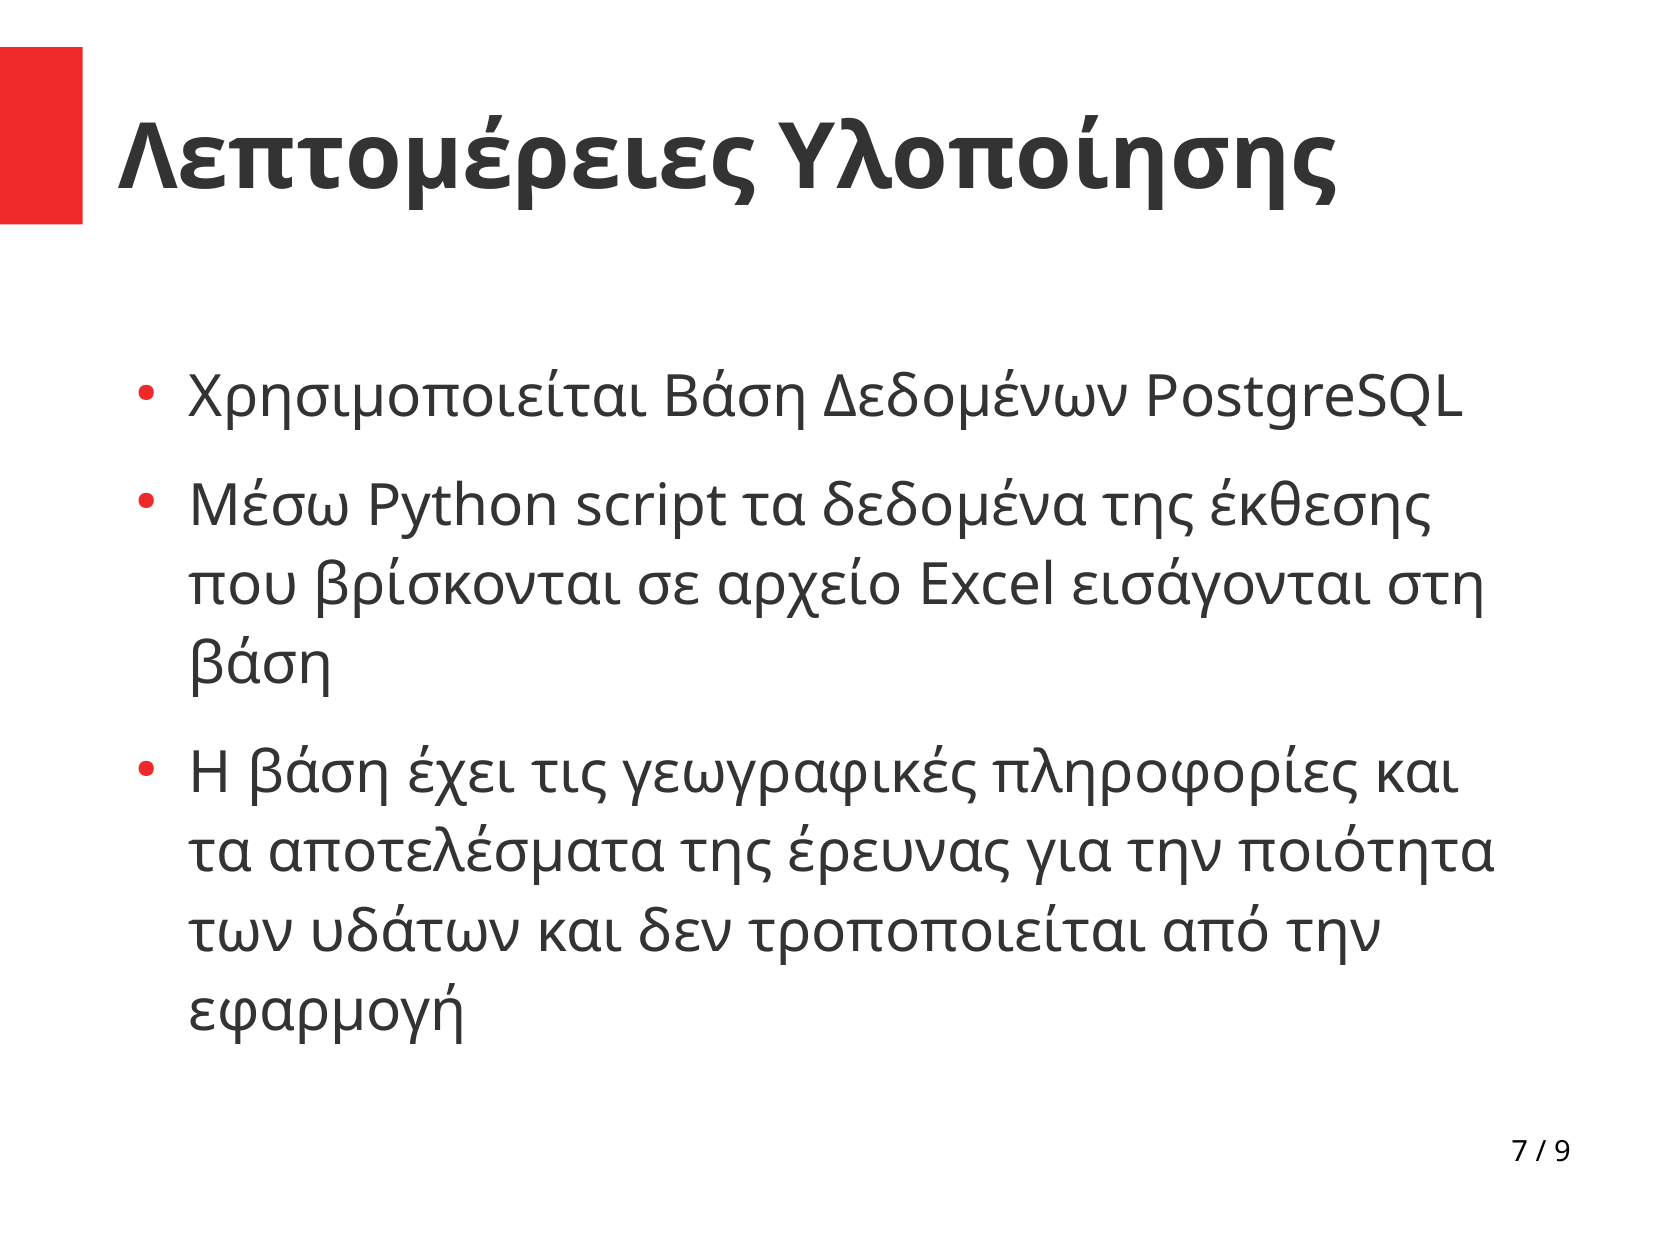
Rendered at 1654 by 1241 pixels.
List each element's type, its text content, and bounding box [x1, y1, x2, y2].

list Χρησιμοποιείται Βάση Δεδομένων PostgreSQL Μέσω Python script τα δεδομένα της έκθεσης που βρίσκονται σε αρχείο Excel εισάγονται στη βάση Η βάση έχει τις γεωγραφικές πληροφορίες και τα αποτελέσματα της έρευνας για την ποιότητα των υδάτων και δεν τροποποιείται από την εφαρμογή [118, 354, 1536, 1074]
title Λεπτομέρειες Υλοποίησης [118, 49, 1571, 257]
